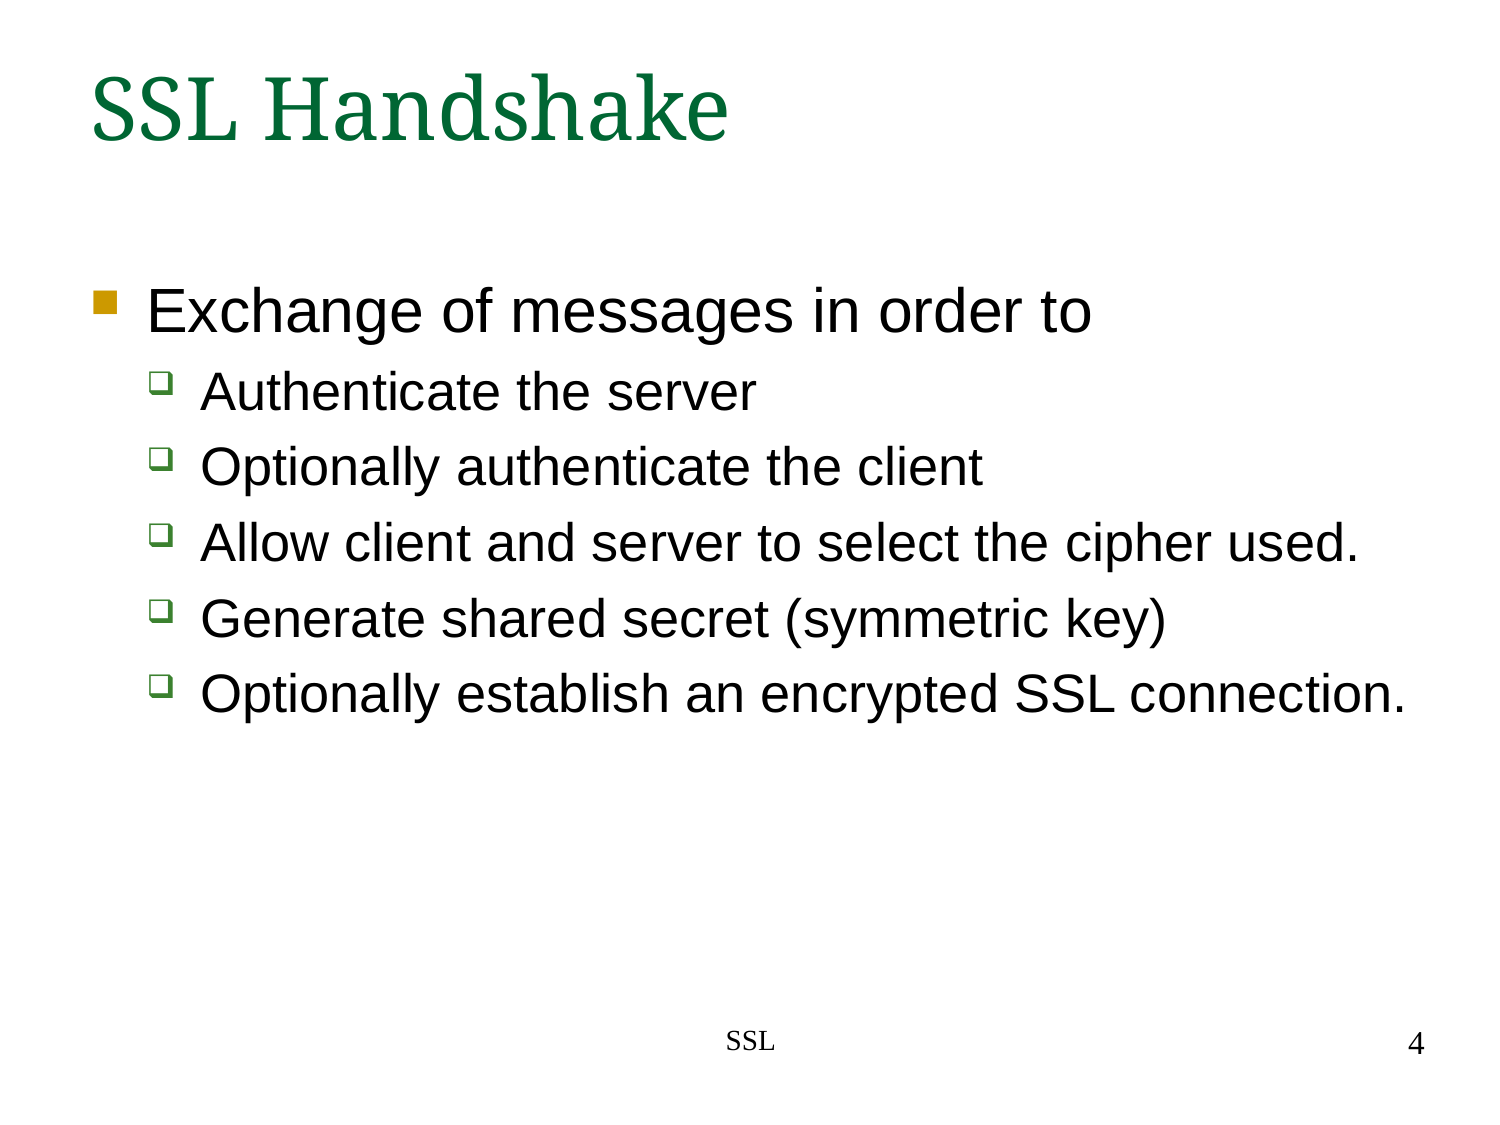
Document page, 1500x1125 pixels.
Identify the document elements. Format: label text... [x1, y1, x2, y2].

list Exchange of messages in order to Authenticate the server Optionally authenticate the client Allow client and server to select the cipher used. Generate shared secret (symmetric key) Optionally establish an encrypted SSL connection. [75, 262, 1425, 1006]
title SSL Handshake [75, 45, 1425, 233]
